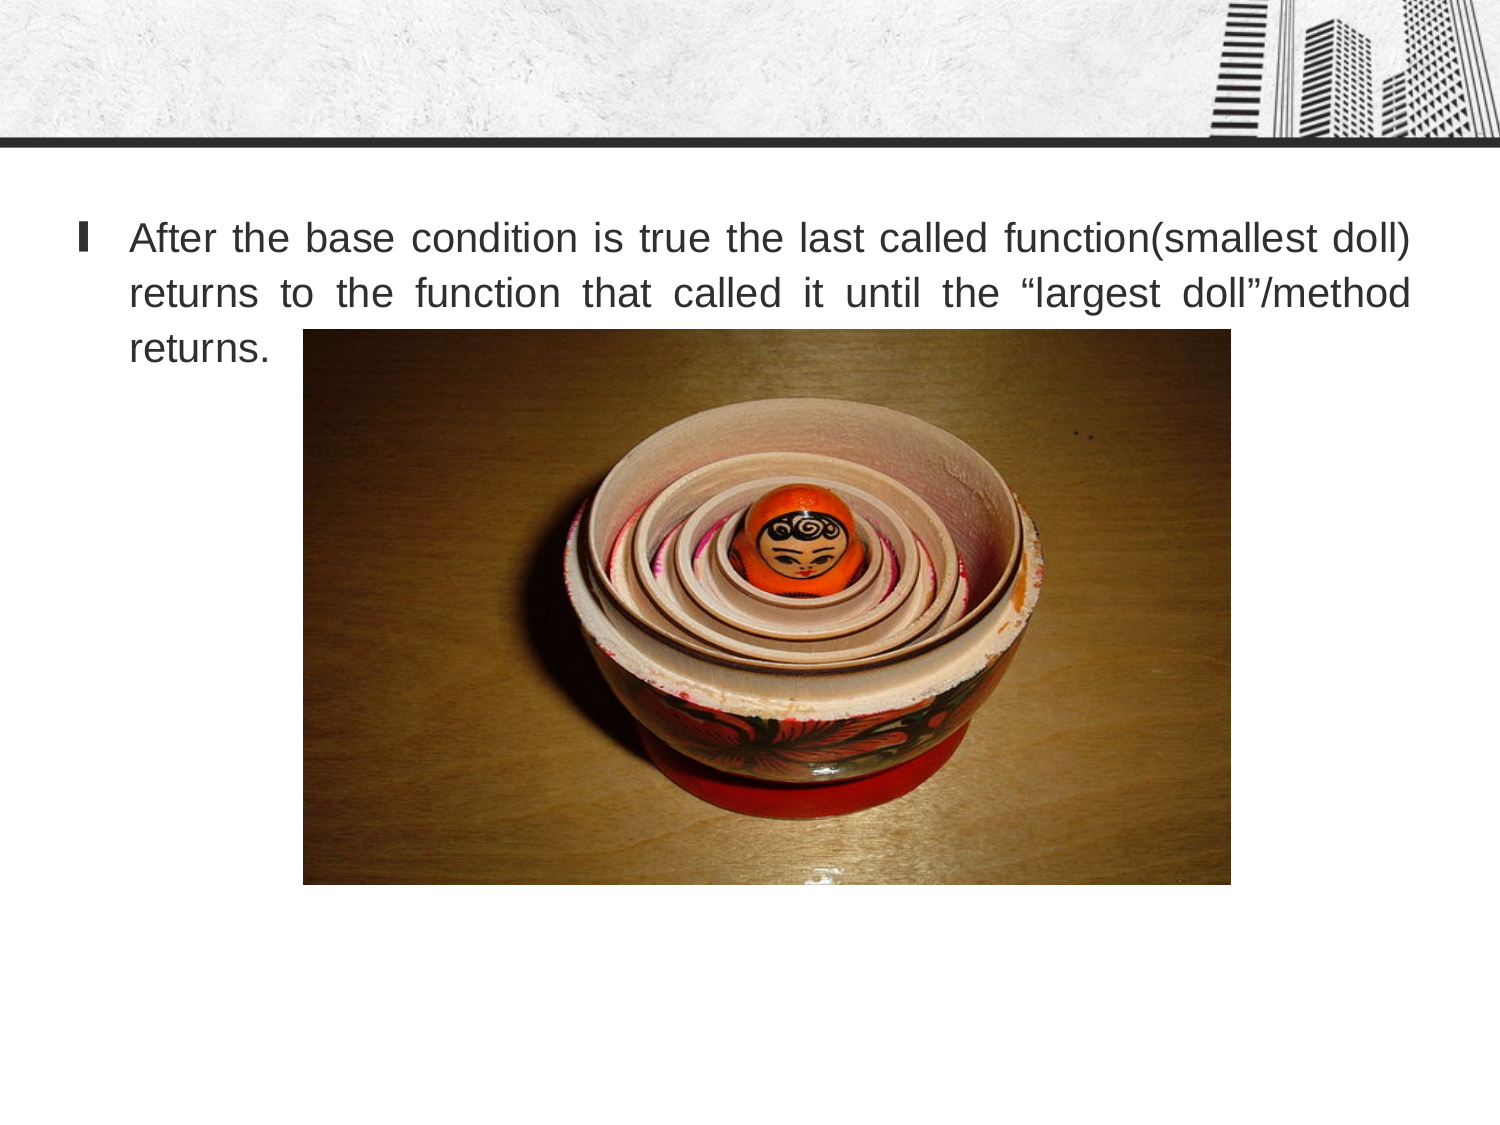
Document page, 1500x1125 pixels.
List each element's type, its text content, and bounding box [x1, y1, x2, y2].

picture [0, 0, 1500, 1054]
list After the base condition is true the last called function(smallest doll) returns to the function that called it until the “largest doll”/method returns. [55, 198, 1428, 1051]
